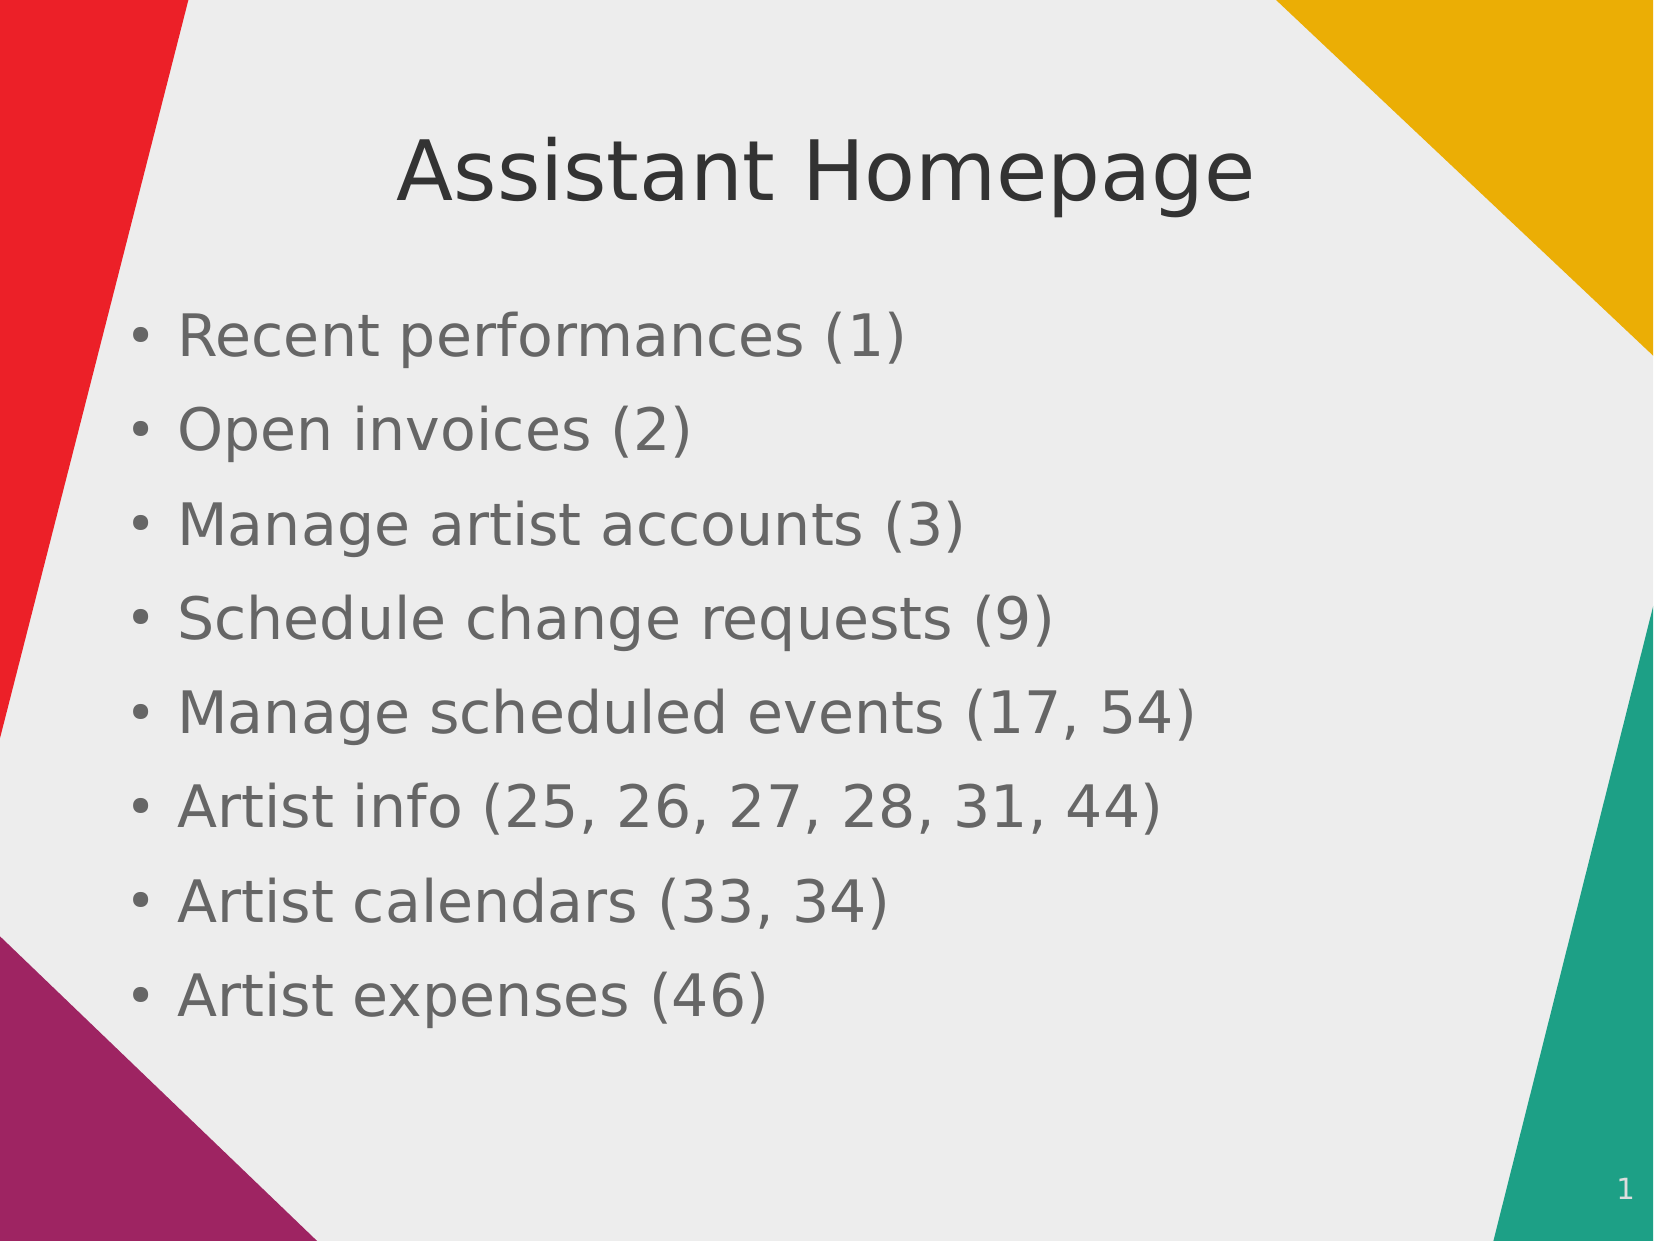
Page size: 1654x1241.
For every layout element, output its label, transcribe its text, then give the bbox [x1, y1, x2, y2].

list Recent performances (1) Open invoices (2) Manage artist accounts (3) Schedule change requests (9) Manage scheduled events (17, 54) Artist info (25, 26, 27, 28, 31, 44) Artist calendars (33, 34) Artist expenses (46) [114, 302, 1539, 1033]
title Assistant Homepage [114, 73, 1539, 271]
